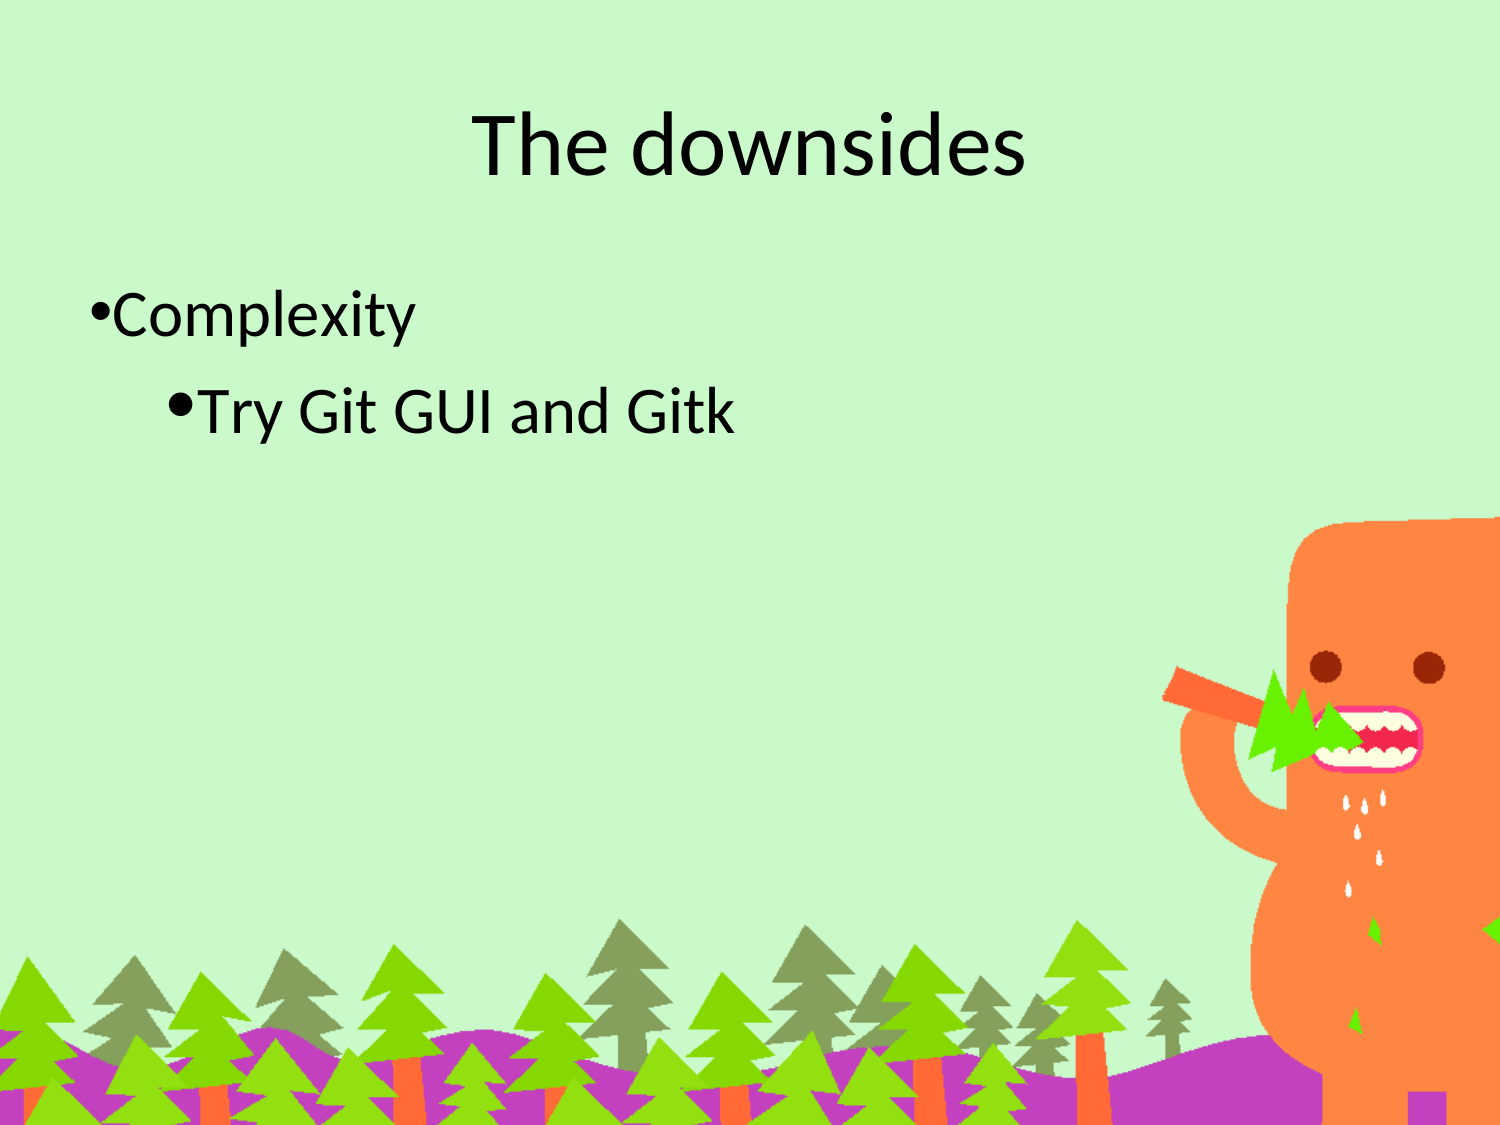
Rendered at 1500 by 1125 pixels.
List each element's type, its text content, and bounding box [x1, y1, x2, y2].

text_box The downsides [75, 45, 1426, 233]
text_box Complexity Try Git GUI and Gitk [75, 262, 1426, 1005]
picture [0, 0, 1500, 1125]
